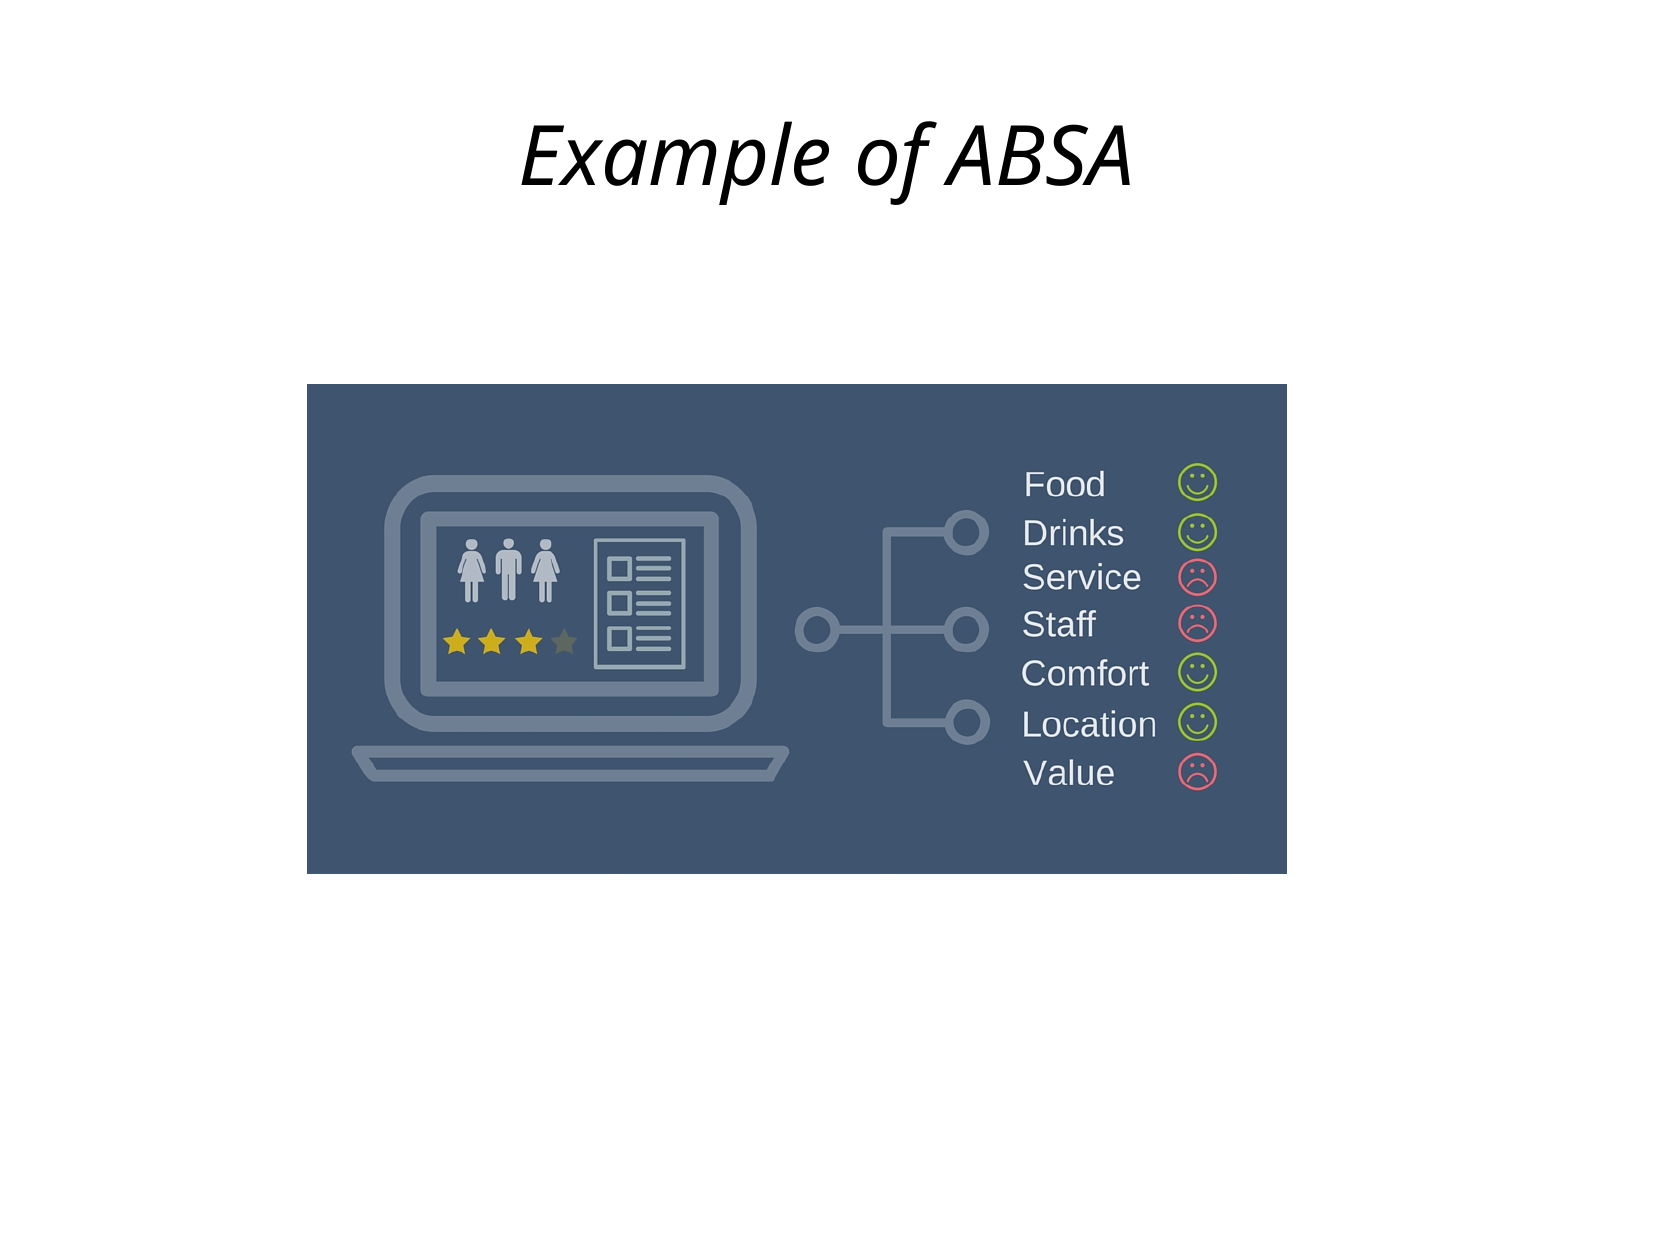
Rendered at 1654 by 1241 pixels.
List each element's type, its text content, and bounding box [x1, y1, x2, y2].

title Example of ABSA [82, 49, 1571, 257]
picture [307, 384, 1287, 875]
